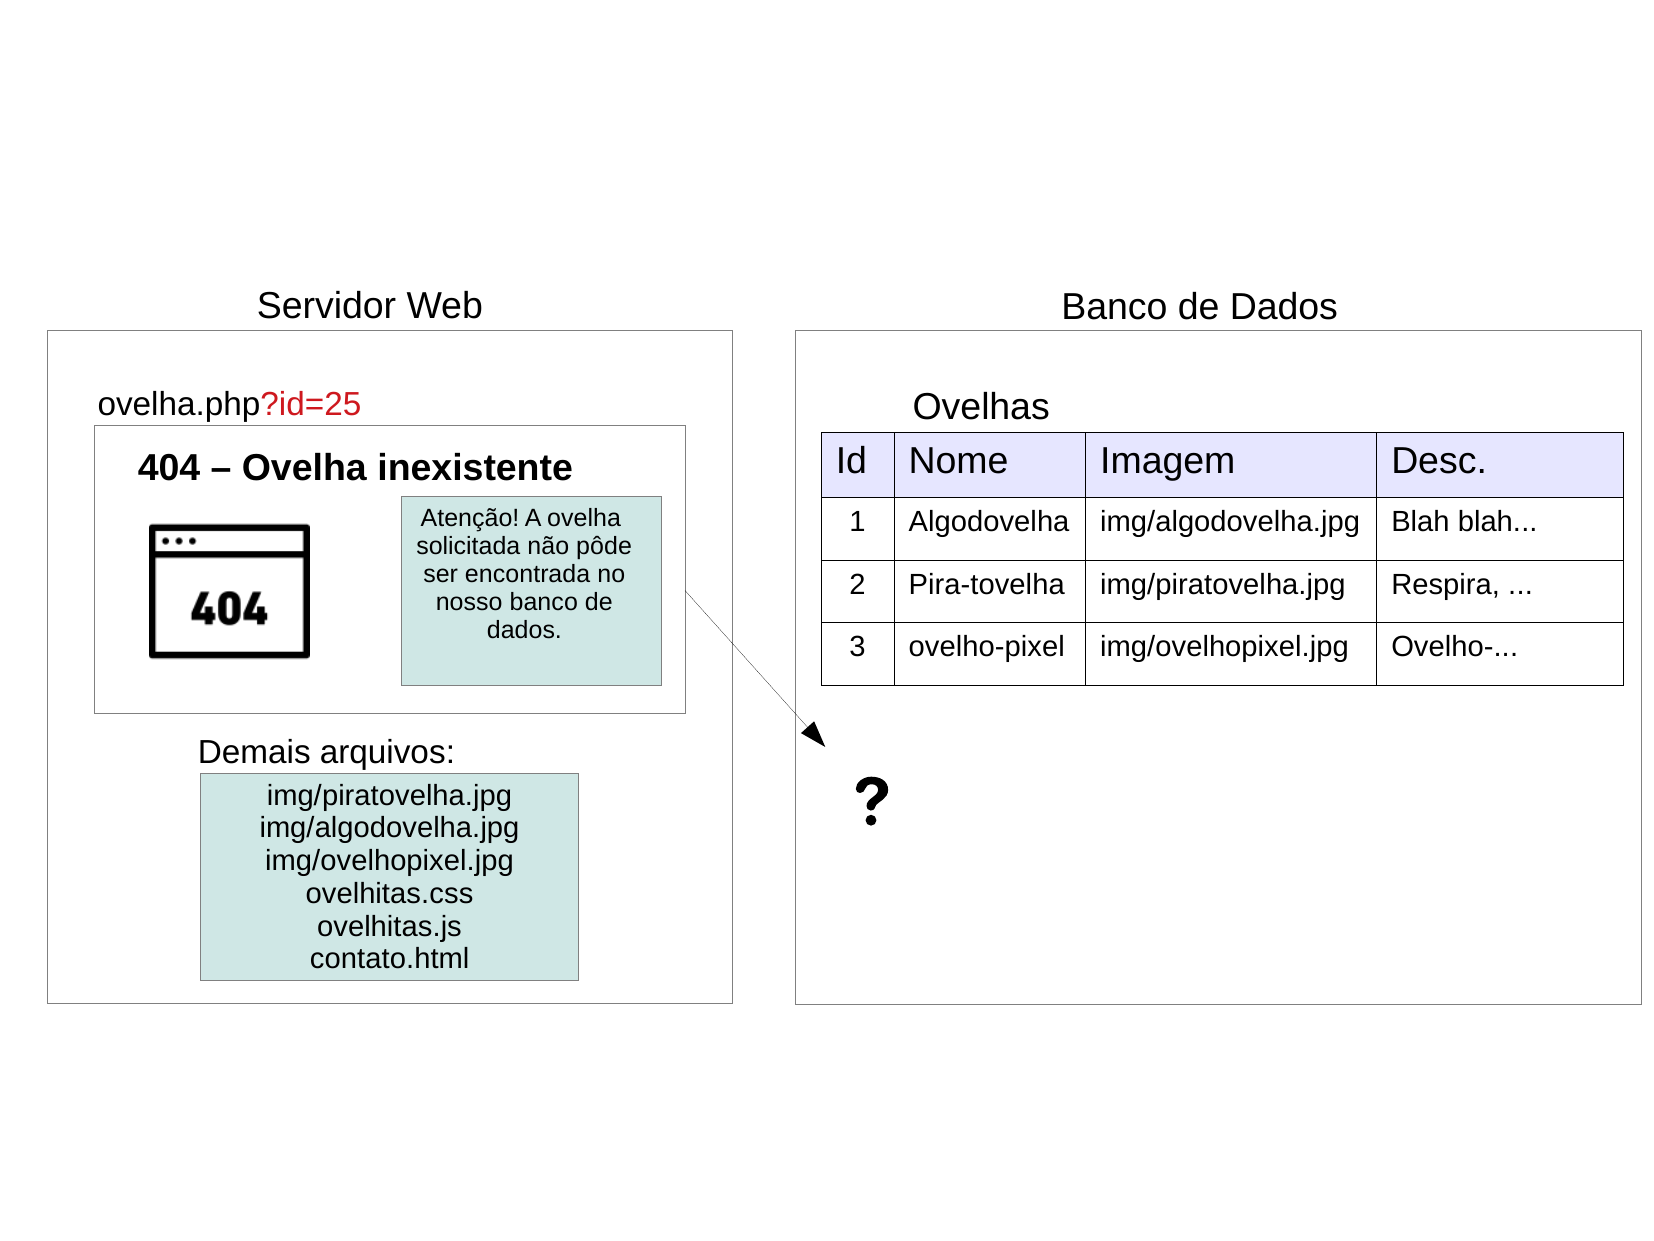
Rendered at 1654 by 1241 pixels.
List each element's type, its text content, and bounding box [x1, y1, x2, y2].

text_box img/piratovelha.jpg img/algodovelha.jpg img/ovelhopixel.jpg ovelhitas.css ovelhitas.js contato.html [200, 773, 579, 981]
table_cell img/ovelhopixel.jpg [1086, 623, 1376, 685]
table_cell Respira, ... [1377, 561, 1623, 622]
text_box Ovelhas [897, 378, 1065, 432]
text_box Banco de Dados [1046, 331, 1518, 335]
table_cell 2 [822, 561, 894, 622]
table_cell ovelho-pixel [895, 623, 1085, 685]
table_header Id [822, 433, 894, 497]
table_header Imagem [1086, 433, 1376, 497]
table_header Nome [895, 433, 1085, 497]
table_cell Algodovelha [895, 498, 1085, 560]
text_box Banco de Dados [1046, 277, 1518, 330]
table_cell img/algodovelha.jpg [1086, 498, 1376, 560]
table_cell 3 [822, 623, 894, 685]
text_box Servidor Web [242, 277, 498, 335]
text_box ovelha.php?id=25 [95, 426, 377, 430]
table_cell Pira-tovelha [895, 561, 1085, 622]
text_box 404 – Ovelha inexistente [123, 439, 588, 497]
text_box ovelha.php?id=25 [82, 377, 377, 430]
picture [149, 511, 310, 672]
table_cell Blah blah... [1377, 498, 1623, 560]
text_box Demais arquivos: [183, 726, 471, 779]
table_cell img/piratovelha.jpg [1086, 561, 1376, 622]
text_box Atenção! A ovelha solicitada não pôde ser encontrada no nosso banco de dados. [401, 496, 662, 686]
table_cell 1 [822, 498, 894, 560]
table_header Desc. [1377, 433, 1623, 497]
picture [847, 776, 897, 826]
table_cell Ovelho-... [1377, 623, 1623, 685]
